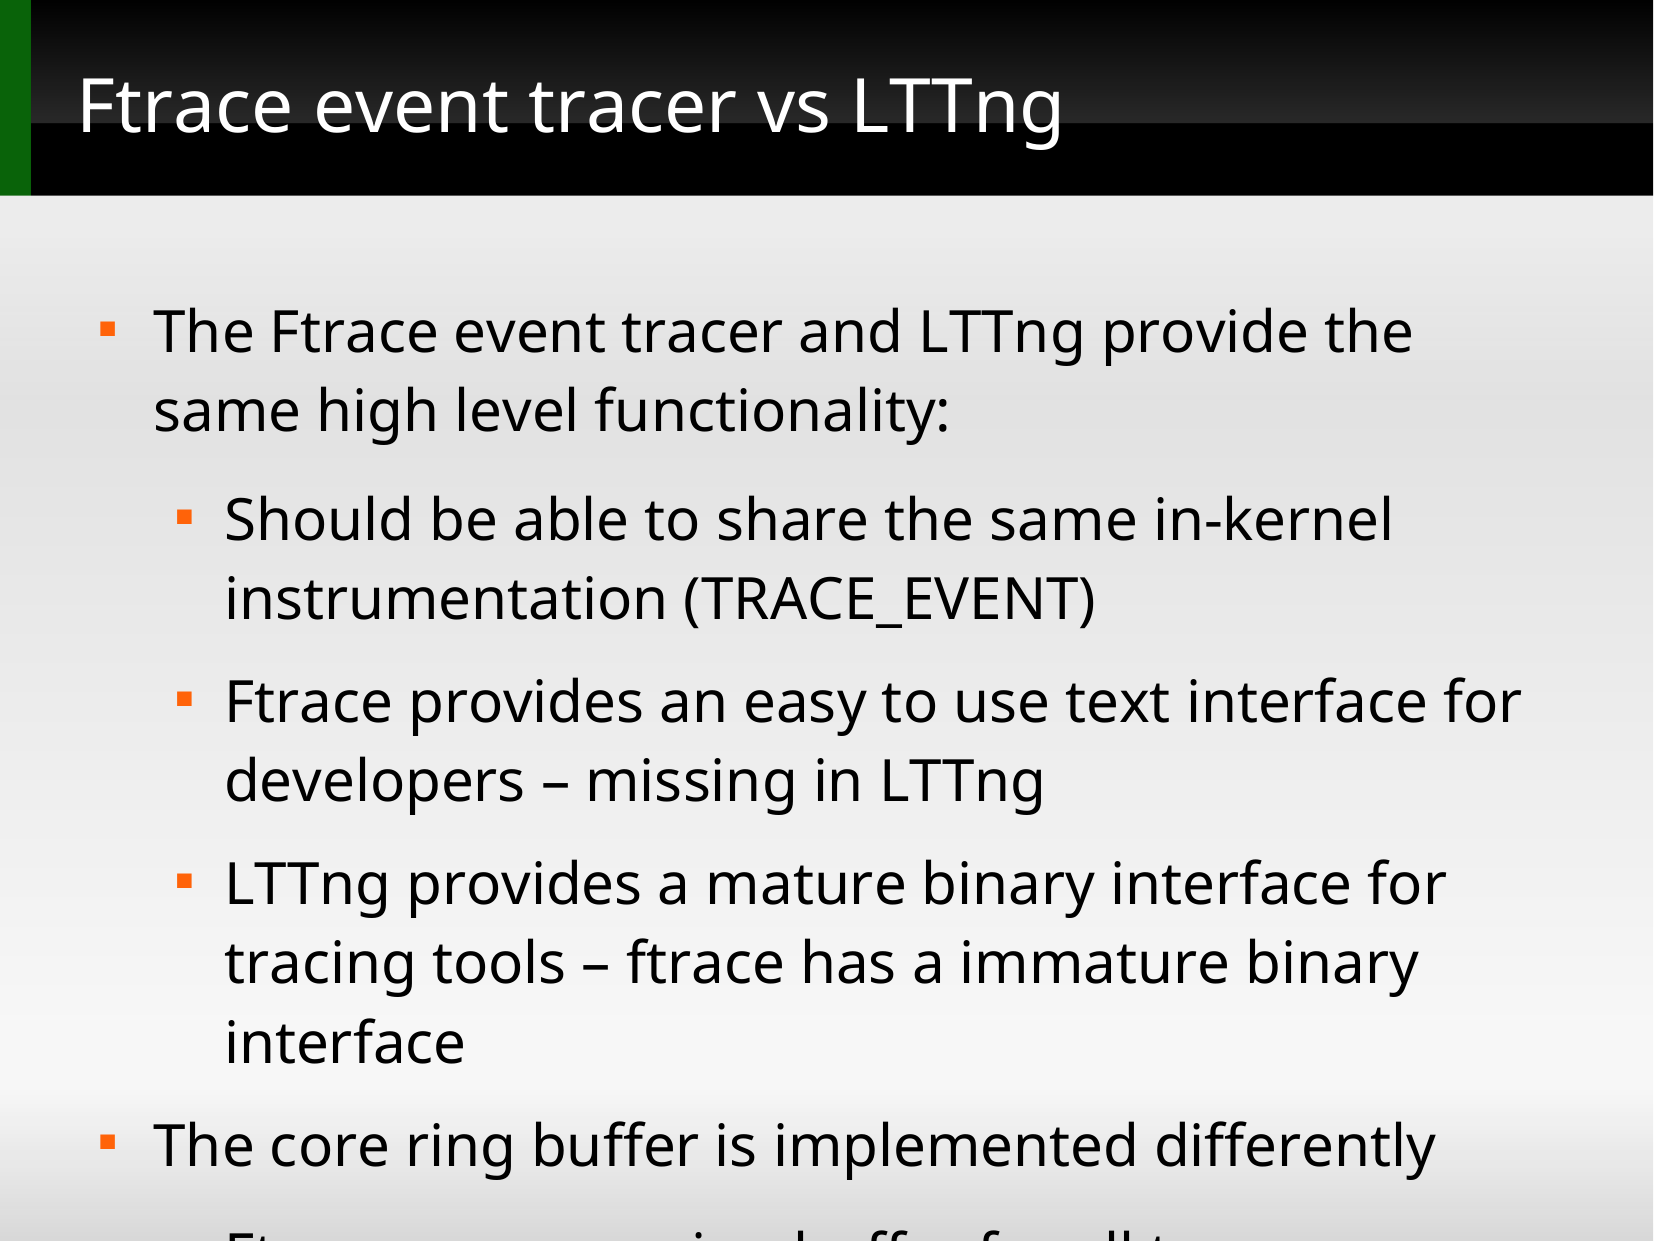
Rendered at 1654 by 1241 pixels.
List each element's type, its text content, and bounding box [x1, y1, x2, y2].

title Ftrace event tracer vs LTTng [76, 0, 1565, 208]
list The Ftrace event tracer and LTTng provide the same high level functionality: Should be able to share the same in-kernel instrumentation (TRACE_EVENT) Ftrace provides an easy to use text interface for developers – missing in LTTng LTTng provides a mature binary interface for tracing tools – ftrace has a immature binary interface The core ring buffer is implemented differently Ftrace uses one ring buffer for all tracers [82, 290, 1571, 1166]
picture [0, 0, 1654, 1241]
